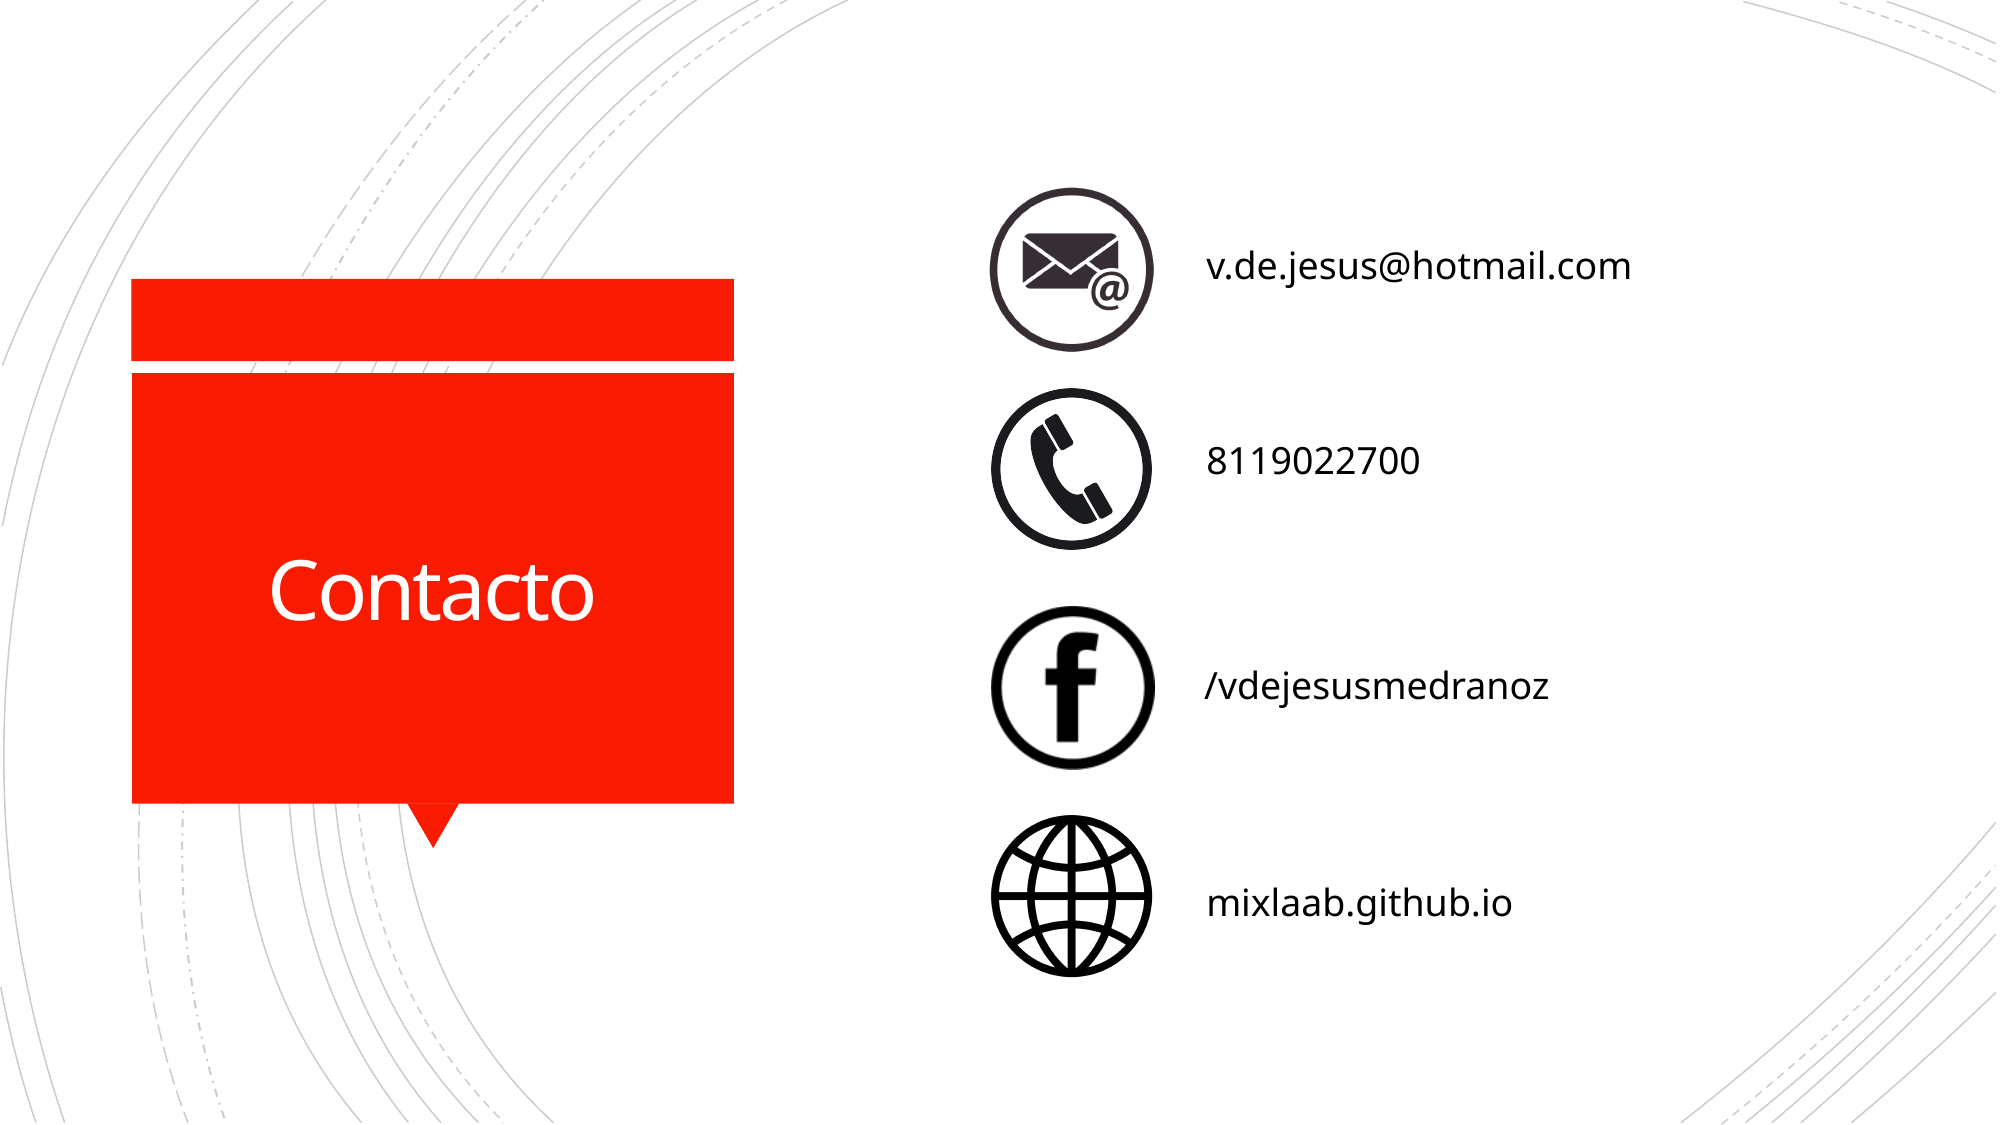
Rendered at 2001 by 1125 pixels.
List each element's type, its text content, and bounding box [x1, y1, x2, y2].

picture [991, 606, 1155, 770]
picture [989, 813, 1154, 979]
text_box v.de.jesus@hotmail.com [1191, 235, 1856, 340]
text_box 8119022700 [1191, 429, 1856, 535]
text_box /vdejesusmedranoz [1189, 654, 1854, 760]
picture [991, 388, 1152, 550]
text_box mixlaab.github.io [1191, 872, 1856, 977]
picture [982, 180, 1161, 359]
list [991, 608, 2000, 993]
title Contacto [145, 385, 720, 789]
